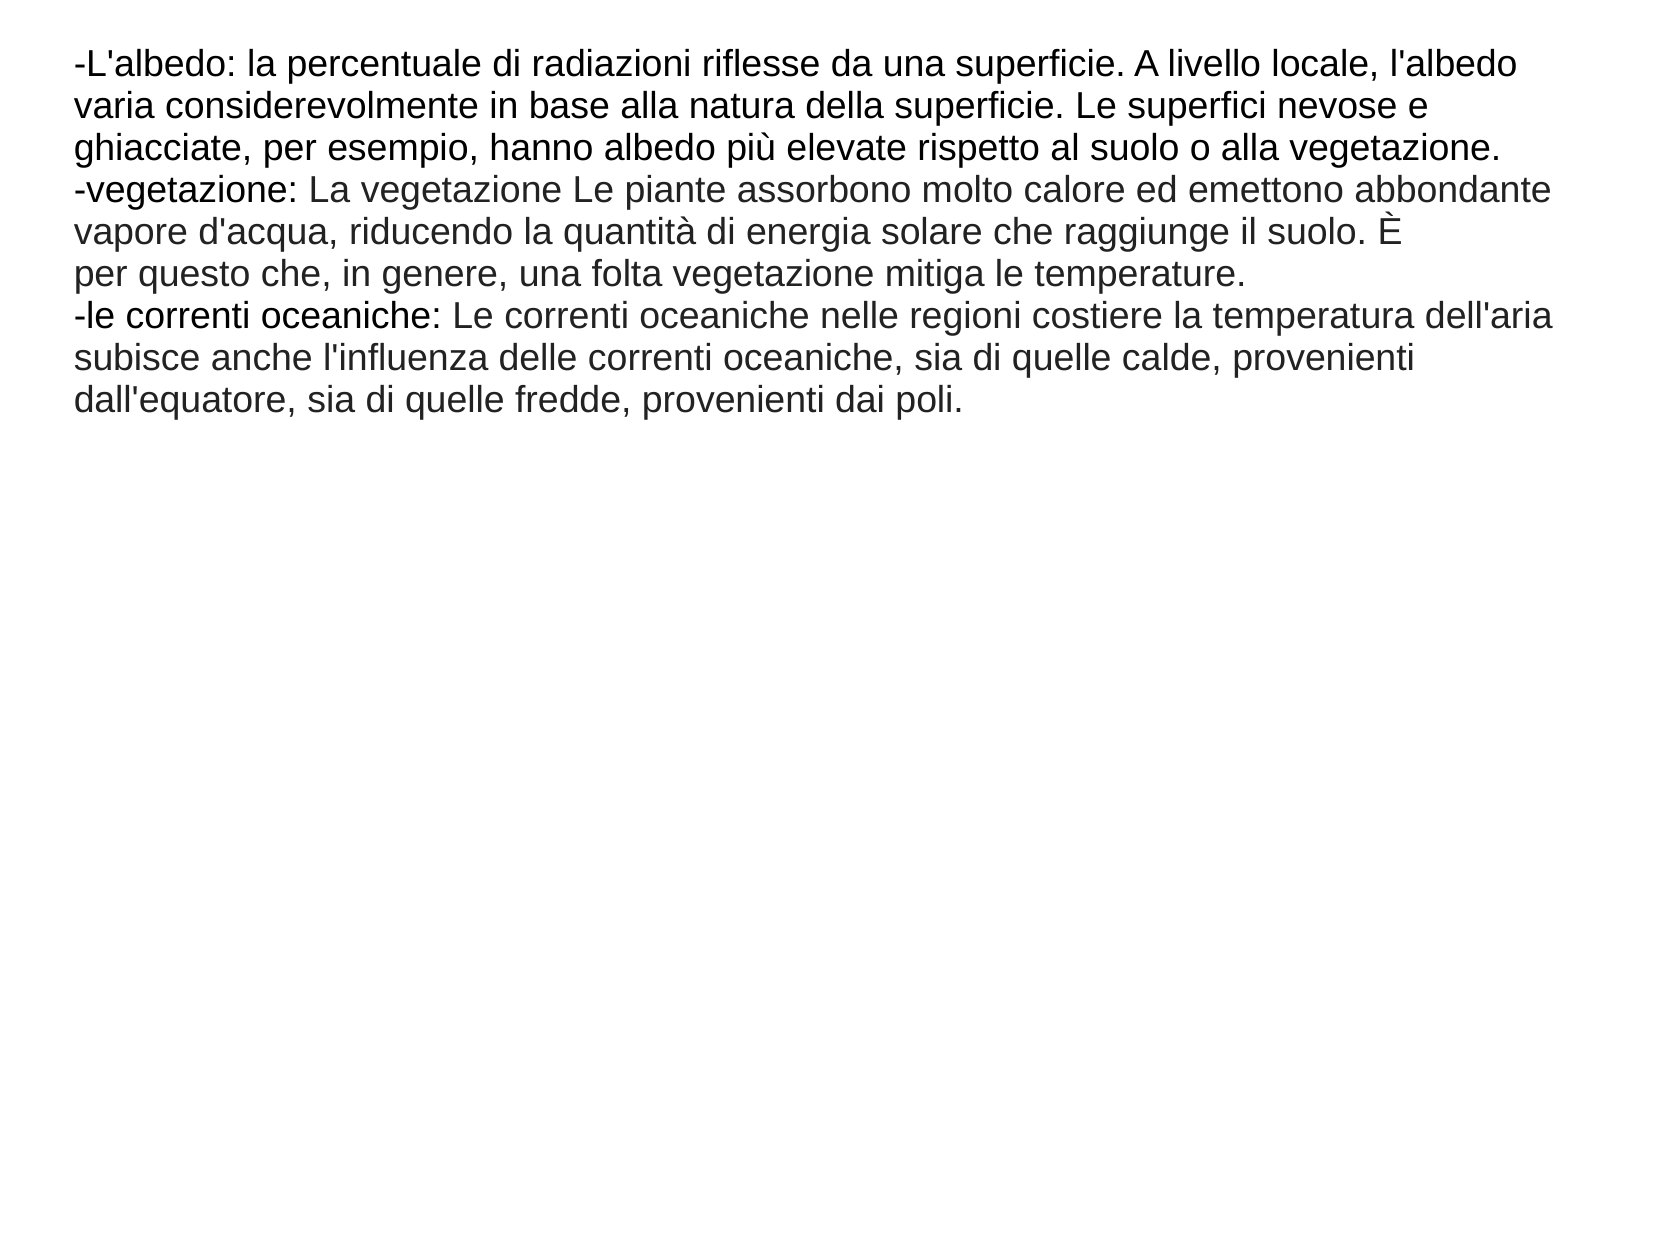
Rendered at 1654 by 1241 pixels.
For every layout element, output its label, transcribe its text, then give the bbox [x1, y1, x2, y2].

text_box -L'albedo: la percentuale di radiazioni riflesse da una superficie. A livello locale, l'albedo varia considerevolmente in base alla natura della superficie. Le superfici nevose e ghiacciate, per esempio, hanno albedo più elevate rispetto al suolo o alla vegetazione. -vegetazione: La vegetazione Le piante assorbono molto calore ed emettono abbondante vapore d'acqua, riducendo la quantità di energia solare che raggiunge il suolo. È per questo che, in genere, una folta vegetazione mitiga le temperature. -le correnti oceaniche: Le correnti oceaniche nelle regioni costiere la temperatura dell'aria subisce anche l'influenza delle correnti oceaniche, sia di quelle calde, provenienti dall'equatore, sia di quelle fredde, provenienti dai poli. [59, 35, 1595, 430]
